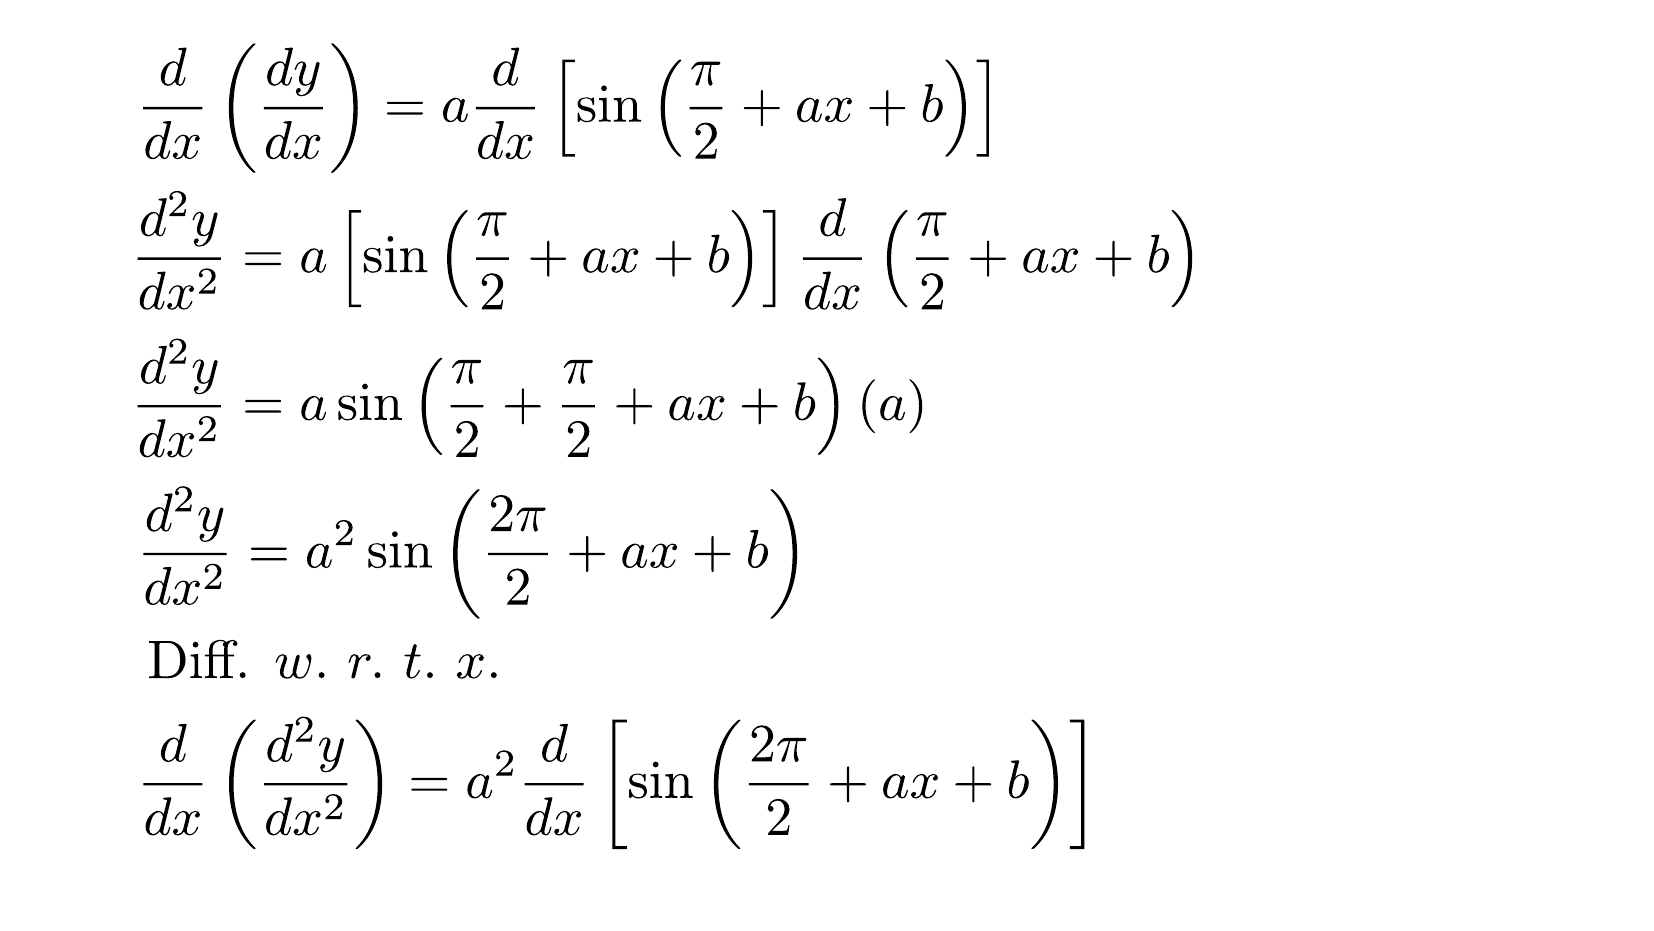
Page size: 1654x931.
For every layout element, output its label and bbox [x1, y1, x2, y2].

text_box [143, 486, 798, 619]
text_box [137, 338, 923, 458]
text_box [137, 190, 1193, 310]
text_box [143, 43, 989, 173]
title [42, 37, 1602, 886]
text_box [143, 716, 1085, 850]
text_box [149, 639, 497, 679]
